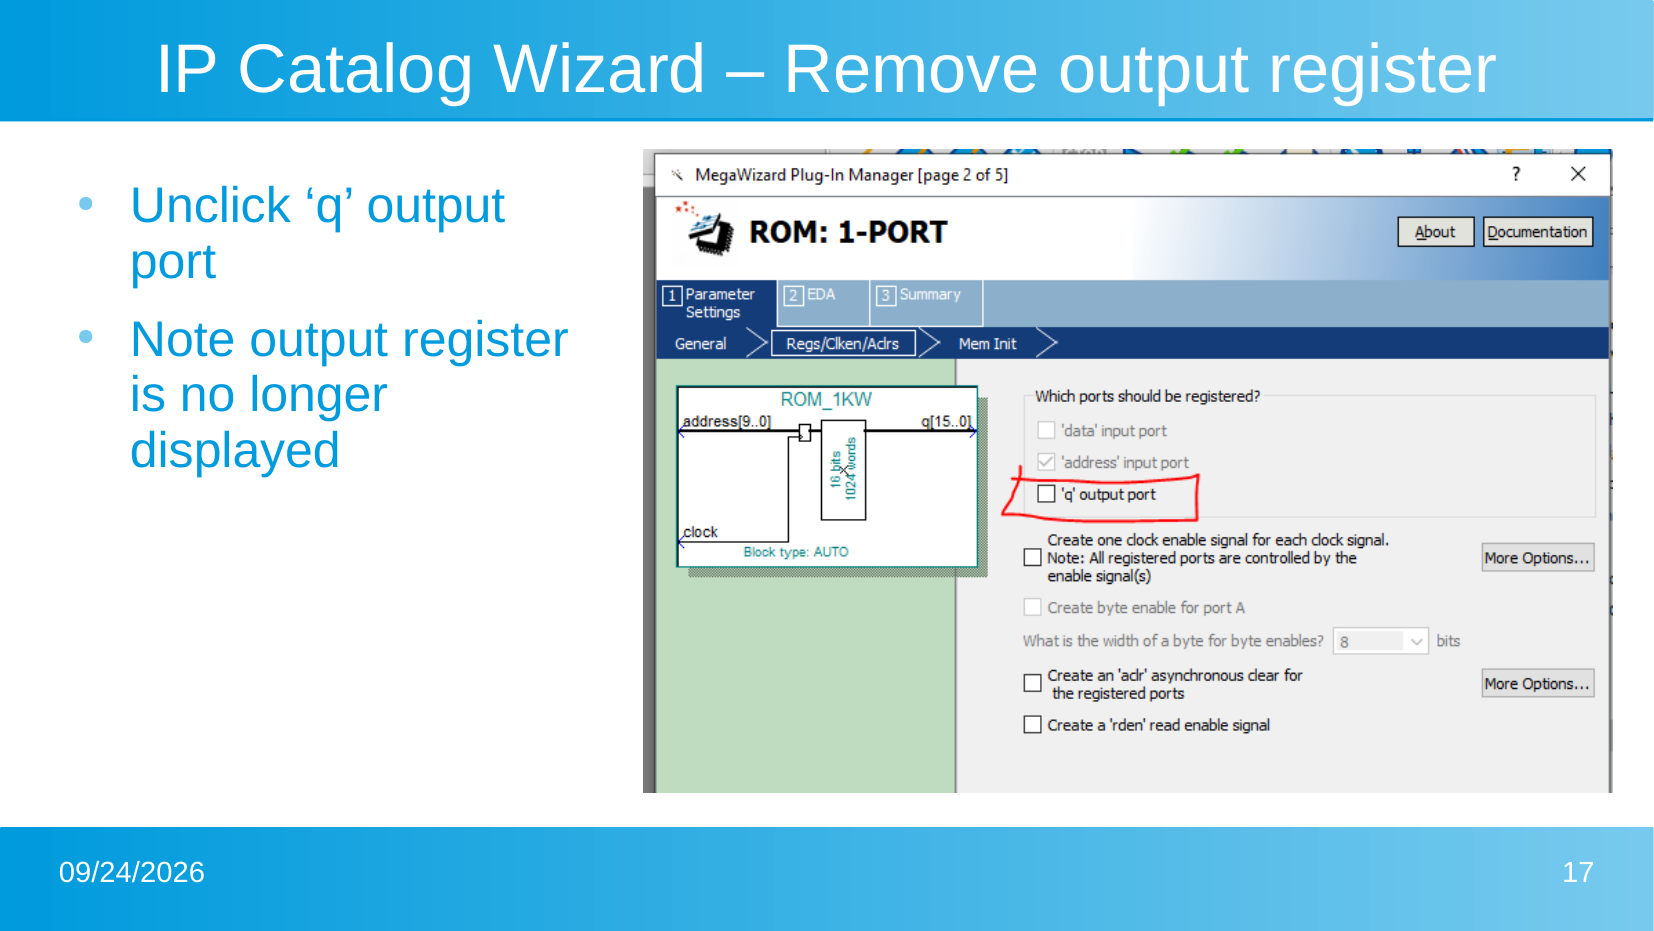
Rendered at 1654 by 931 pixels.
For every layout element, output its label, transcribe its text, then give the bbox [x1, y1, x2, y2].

picture [643, 149, 1613, 793]
title IP Catalog Wizard – Remove output register [59, 29, 1595, 108]
list Unclick ‘q’ output port Note output register is no longer displayed [59, 177, 601, 768]
